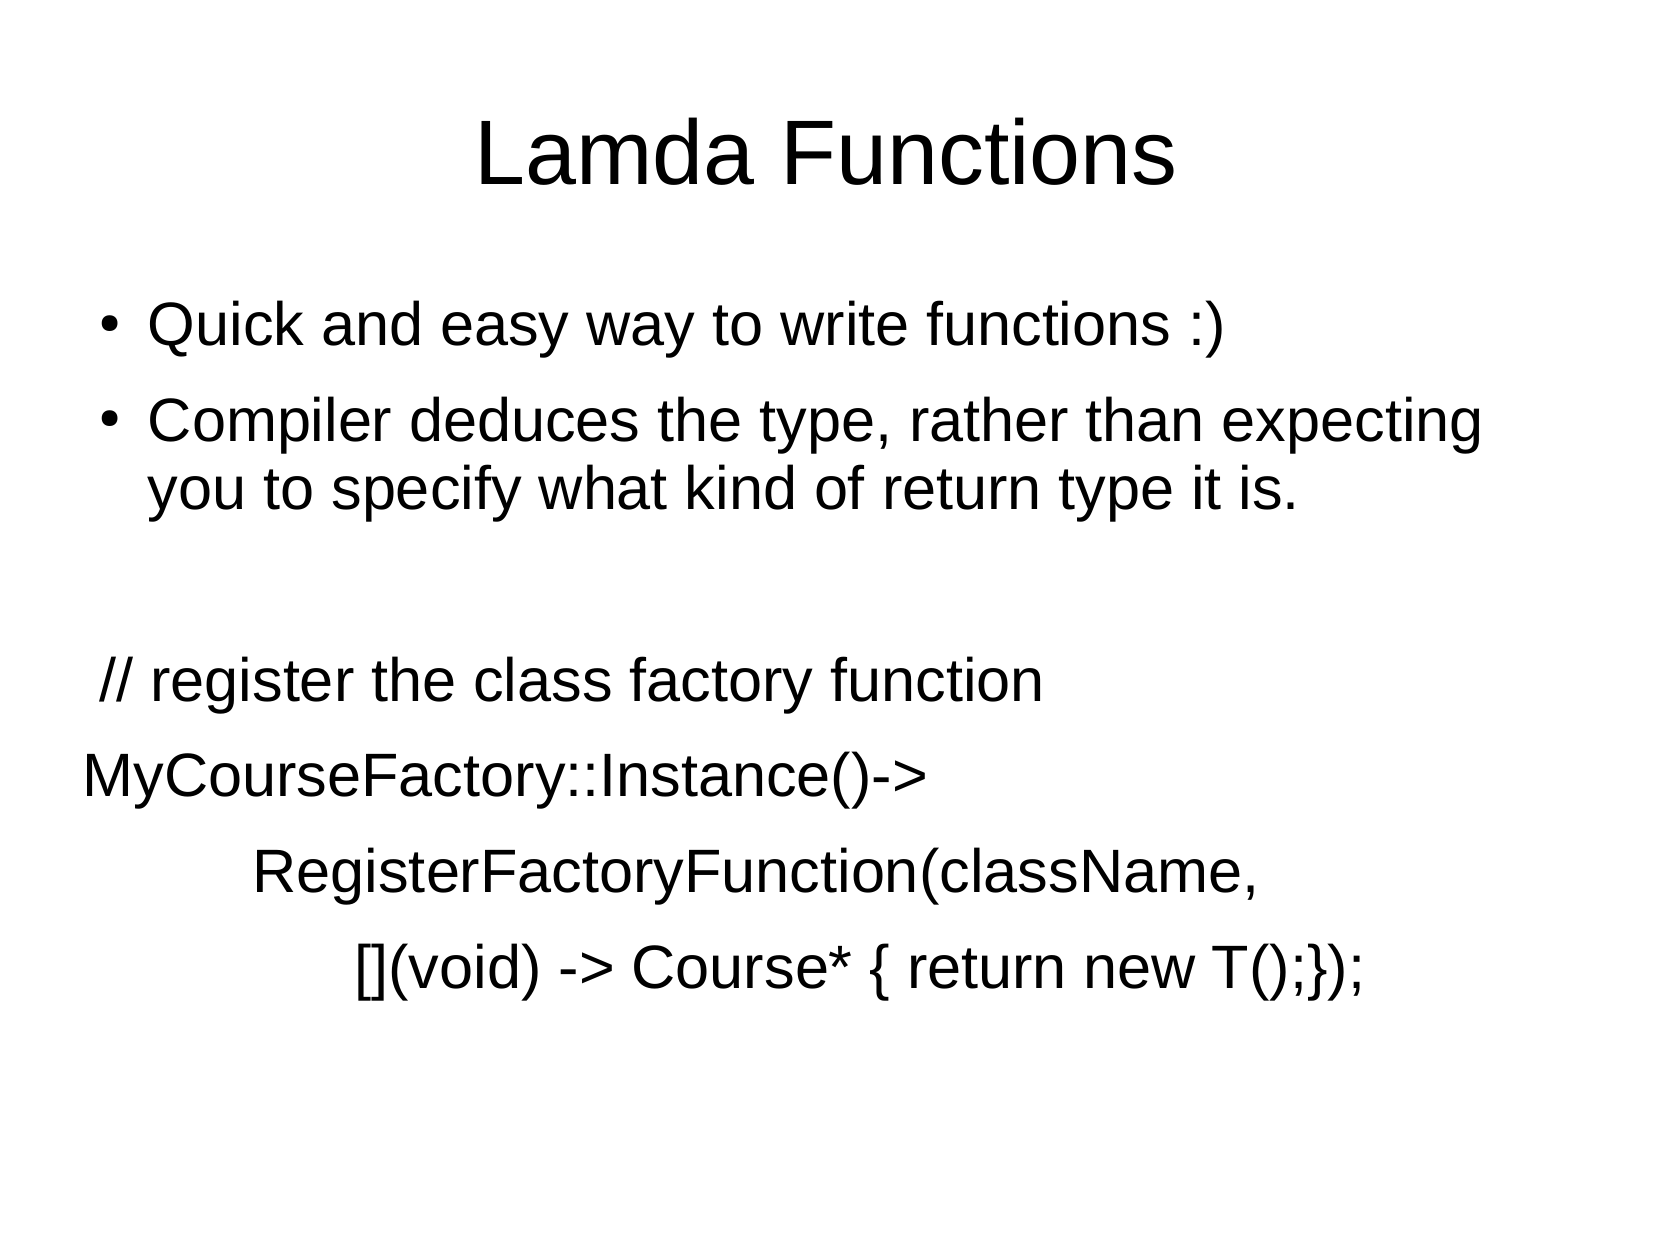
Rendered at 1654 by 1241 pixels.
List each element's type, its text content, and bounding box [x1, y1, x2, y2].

list Quick and easy way to write functions :) Compiler deduces the type, rather than expecting you to specify what kind of return type it is. // register the class factory function MyCourseFactory::Instance()-> RegisterFactoryFunction(className, [](void) -> Course* { return new T();}); [82, 290, 1571, 1010]
title Lamda Functions [82, 49, 1571, 257]
